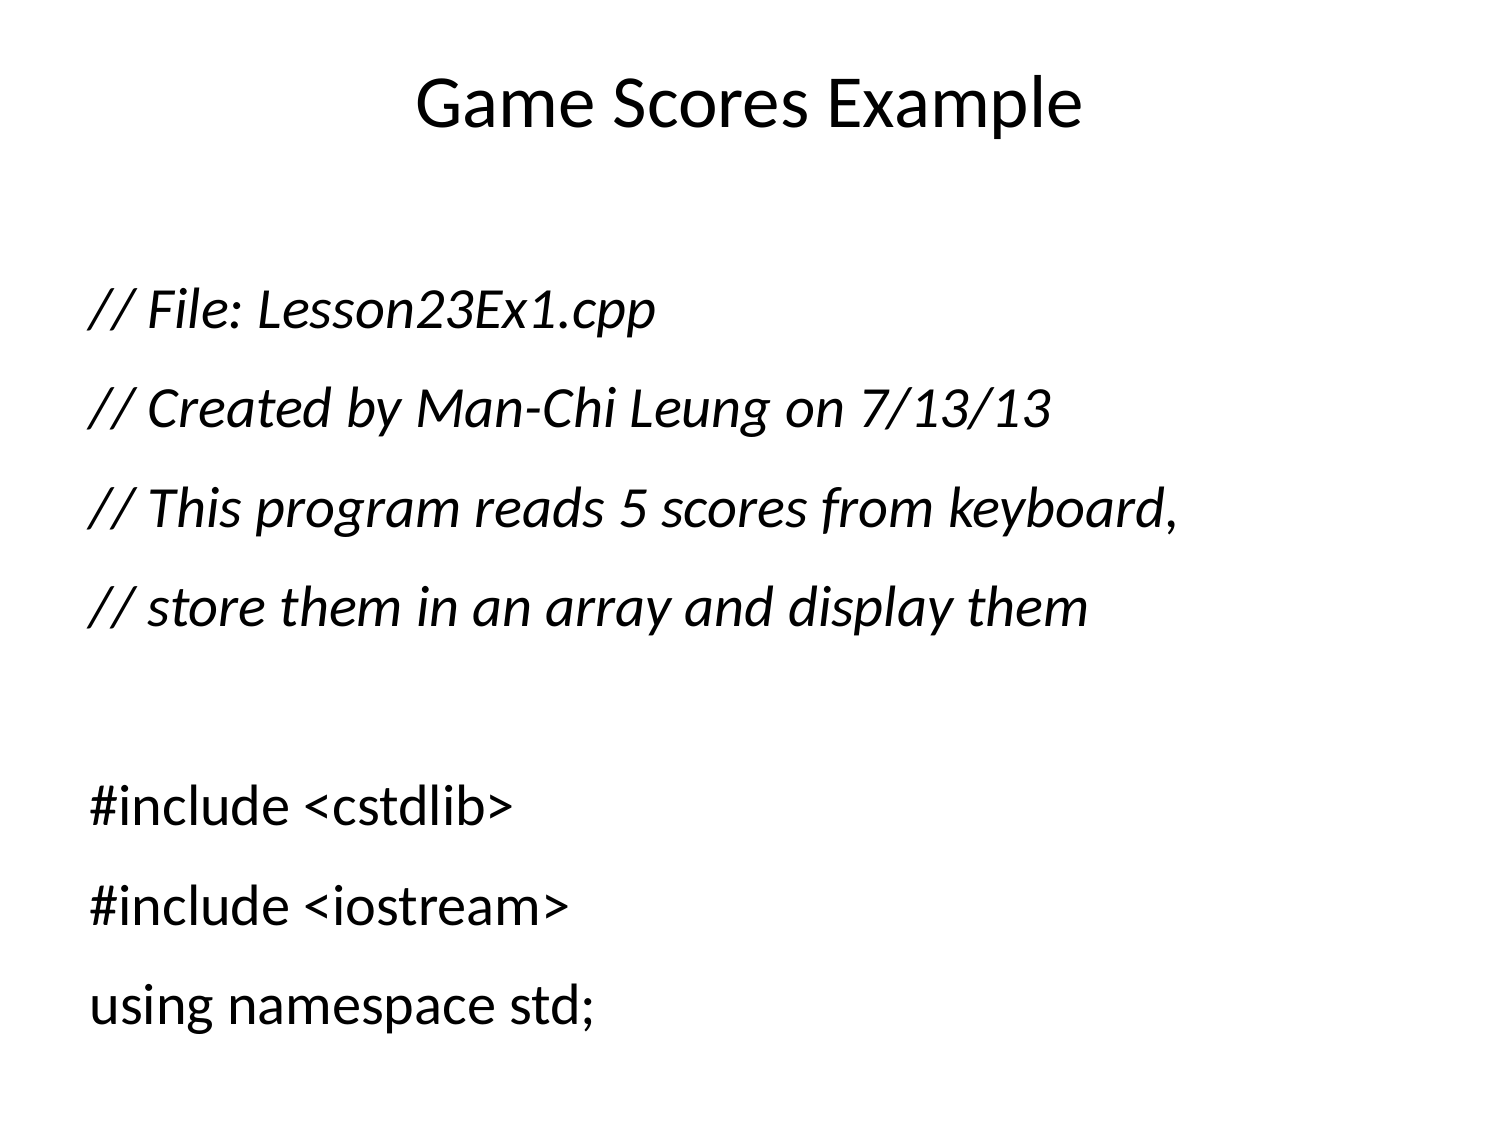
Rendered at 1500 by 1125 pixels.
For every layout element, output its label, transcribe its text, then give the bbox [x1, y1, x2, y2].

list // File: Lesson23Ex1.cpp // Created by Man-Chi Leung on 7/13/13 // This program reads 5 scores from keyboard, // store them in an array and display them #include <cstdlib> #include <iostream> using namespace std; [75, 262, 1425, 1005]
title Game Scores Example [75, 45, 1425, 233]
